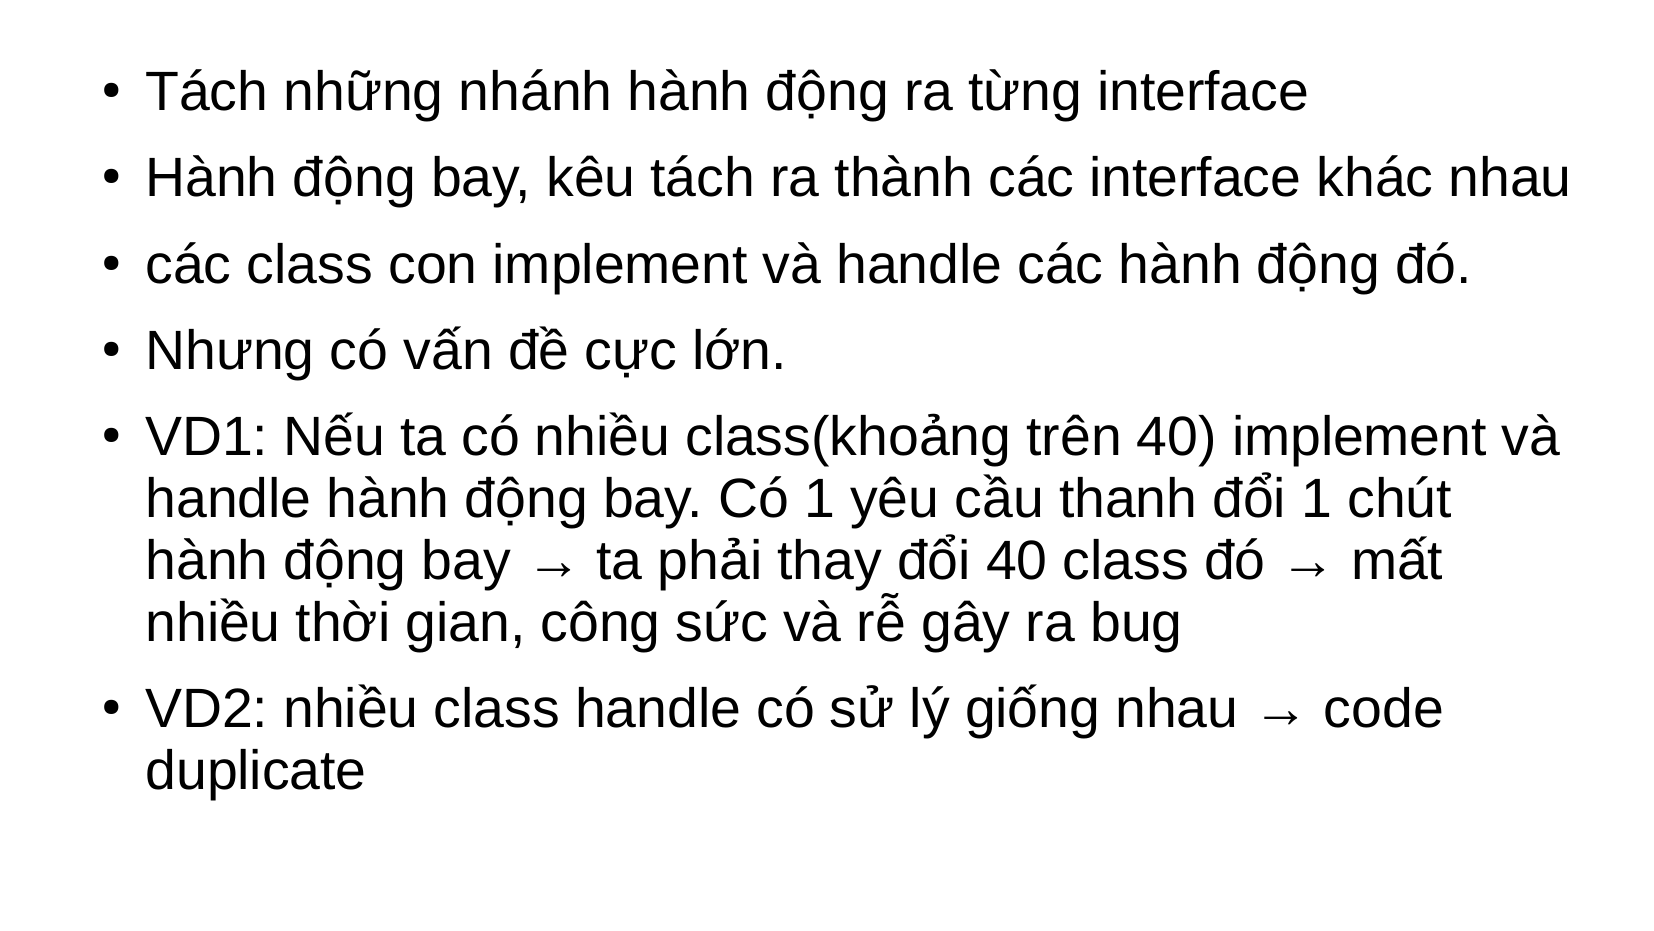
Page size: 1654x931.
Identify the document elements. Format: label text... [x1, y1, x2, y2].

list Tách những nhánh hành động ra từng interface Hành động bay, kêu tách ra thành các interface khác nhau các class con implement và handle các hành động đó. Nhưng có vấn đề cực lớn. VD1: Nếu ta có nhiều class(khoảng trên 40) implement và handle hành động bay. Có 1 yêu cầu thanh đổi 1 chút hành động bay → ta phải thay đổi 40 class đó → mất nhiều thời gian, công sức và rễ gây ra bug VD2: nhiều class handle có sử lý giống nhau → code duplicate [86, 60, 1576, 826]
